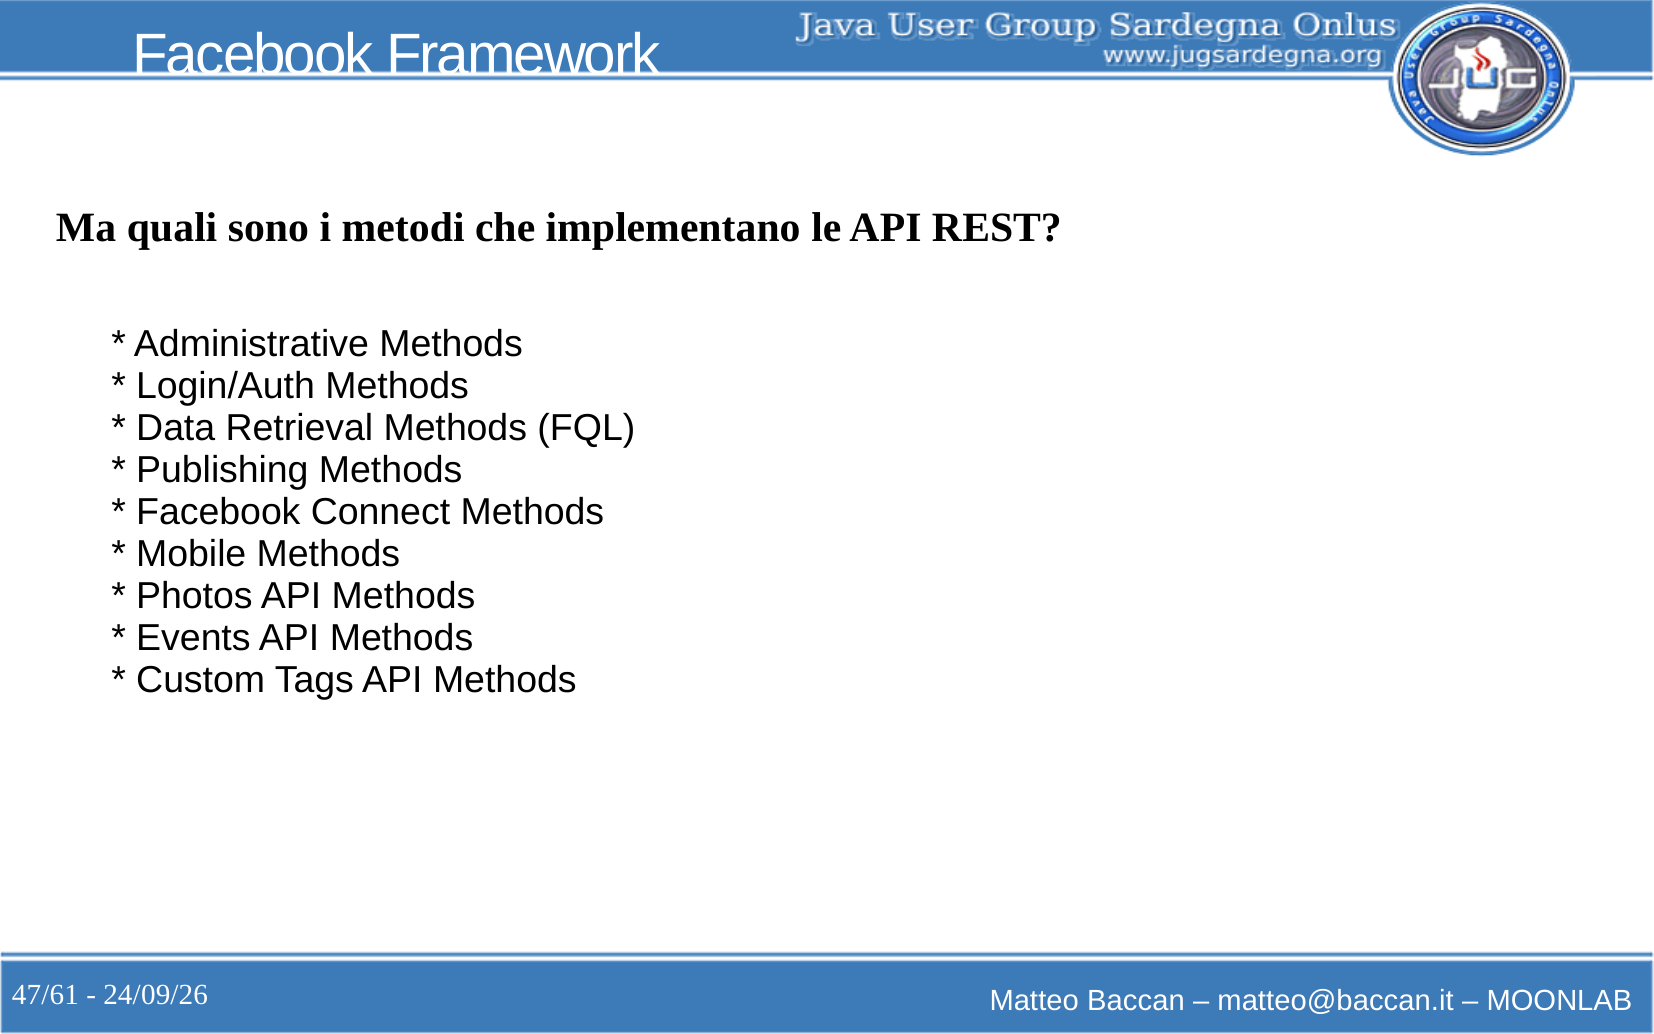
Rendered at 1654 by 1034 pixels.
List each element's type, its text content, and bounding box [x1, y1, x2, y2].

text_box * Administrative Methods * Login/Auth Methods * Data Retrieval Methods (FQL) * Publishing Methods * Facebook Connect Methods * Mobile Methods * Photos API Methods * Events API Methods * Custom Tags API Methods [54, 273, 1351, 709]
picture [0, 0, 1654, 1034]
title Facebook Framework [132, 5, 1609, 103]
text_box Ma quali sono i metodi che implementano le API REST? [41, 173, 1269, 236]
